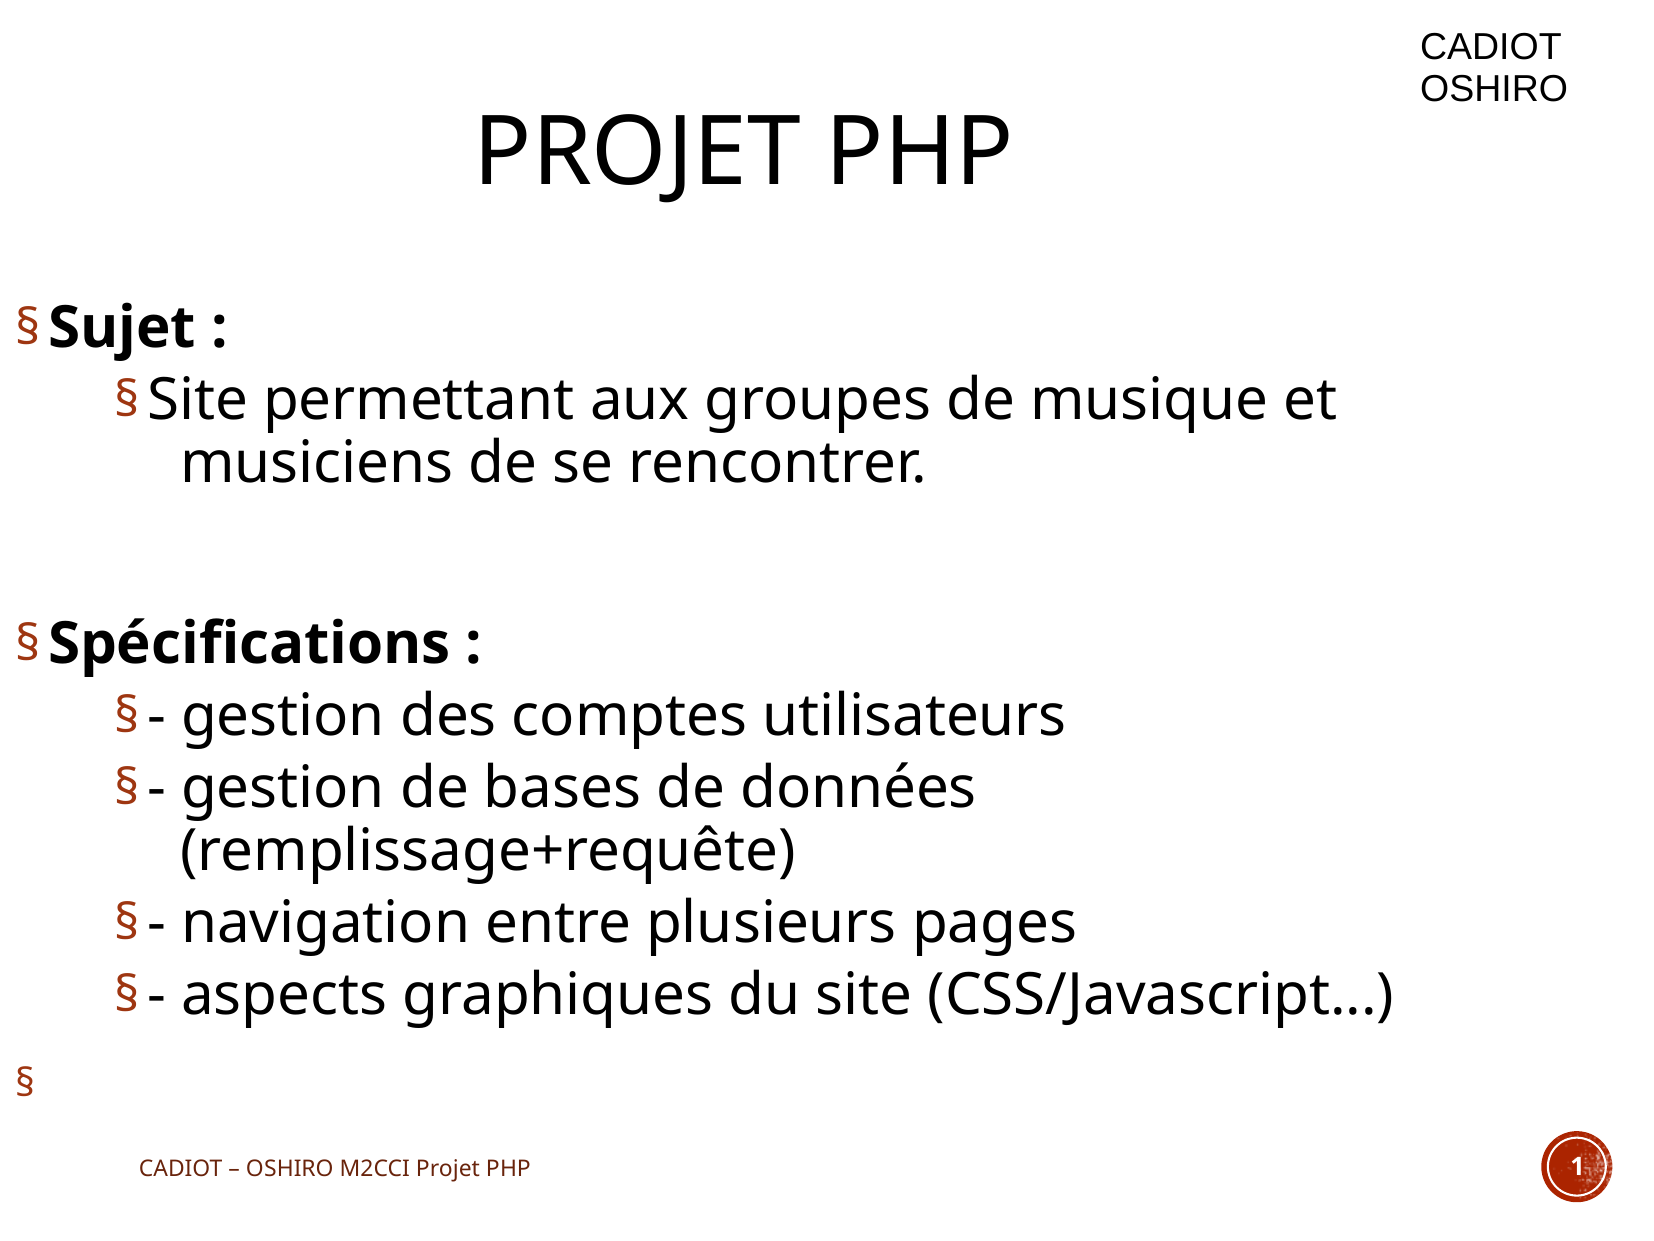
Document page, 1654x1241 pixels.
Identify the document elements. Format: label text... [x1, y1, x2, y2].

text_box CADIOT – OSHIRO M2CCI Projet PHP [124, 1134, 983, 1201]
subtitle Sujet : Site permettant aux groupes de musique et musiciens de se rencontrer. Spécifications : - gestion des comptes utilisateurs - gestion de bases de données (remplissage+requête) - navigation entre plusieurs pages - aspects graphiques du site (CSS/Javascript...) [0, 290, 1489, 1188]
title PROJET PHP [0, 49, 1489, 257]
text_box CADIOT OSHIRO [1405, 18, 1630, 201]
text_box [1534, 1134, 1622, 1201]
